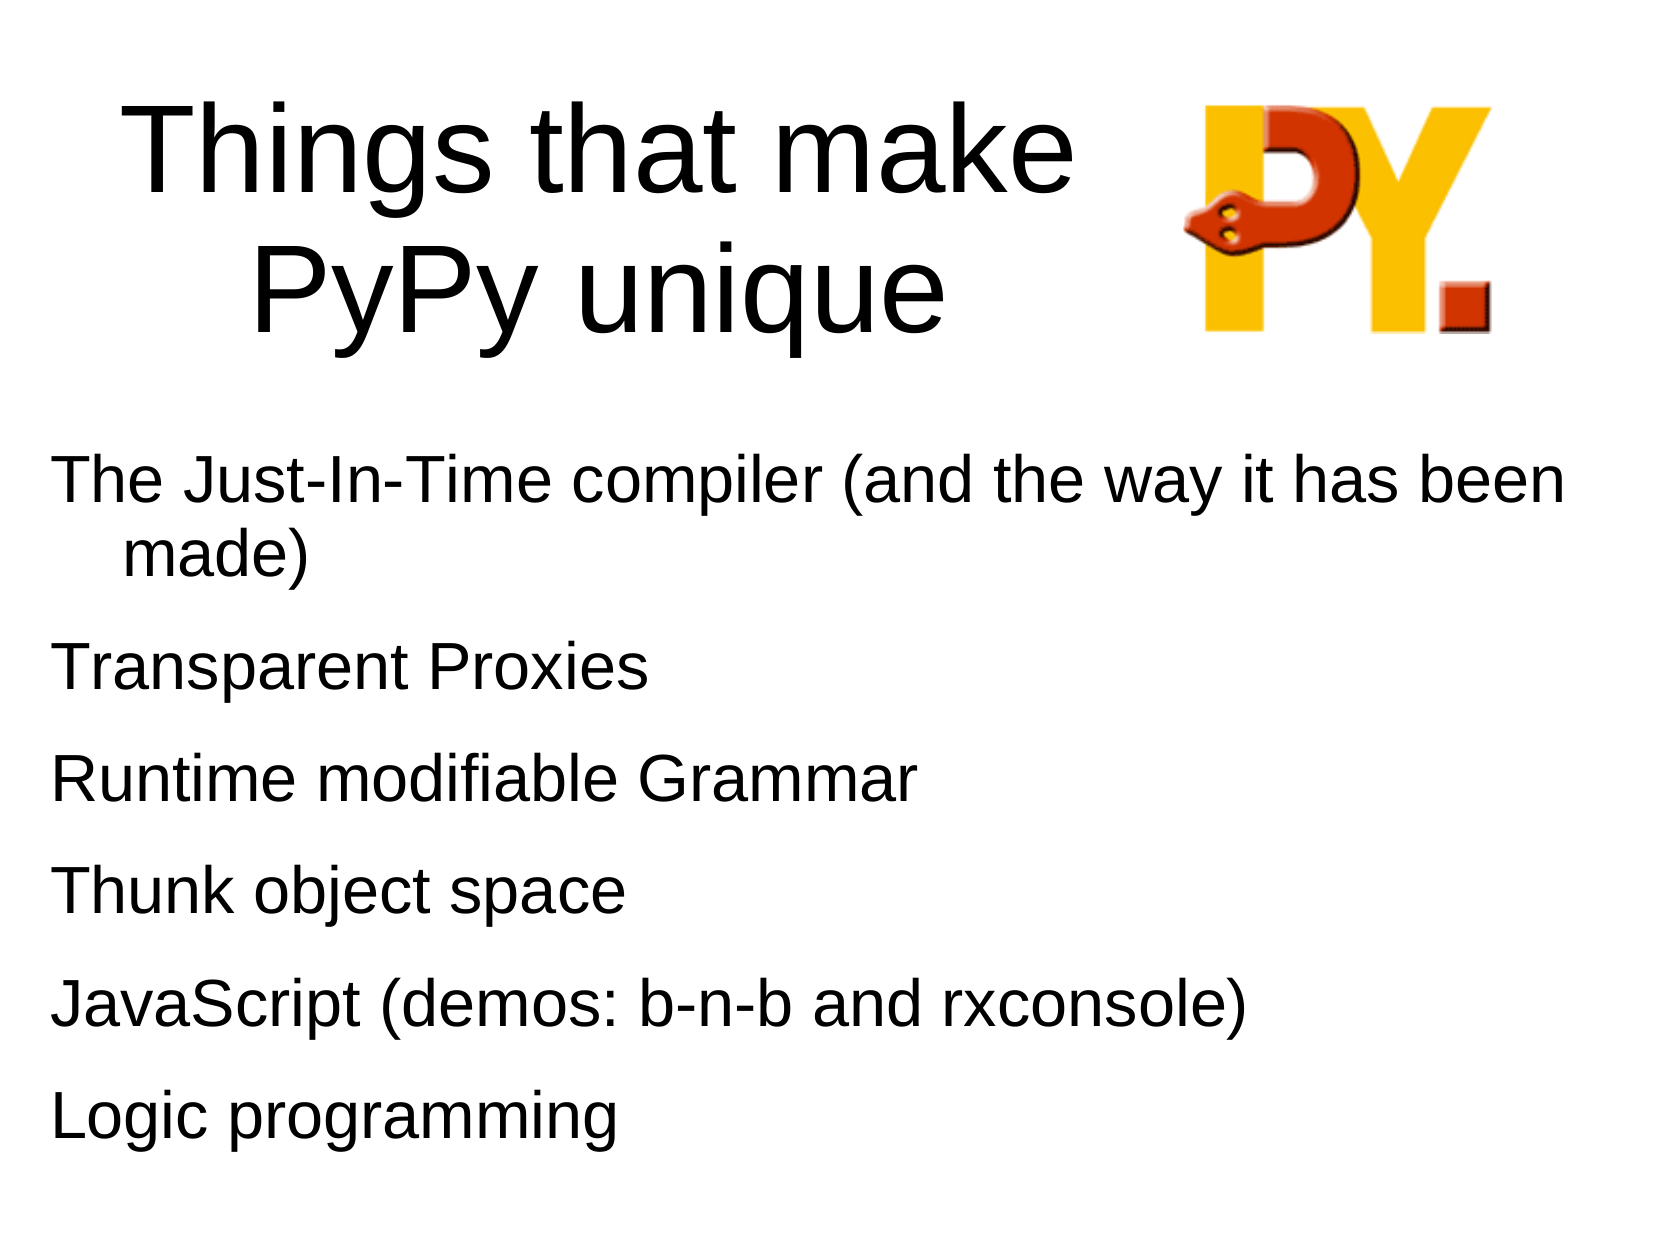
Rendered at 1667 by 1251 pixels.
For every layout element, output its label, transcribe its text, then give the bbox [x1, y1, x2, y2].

title Things that make PyPy unique [37, 62, 1161, 376]
list The Just-In-Time compiler (and the way it has been made) Transparent Proxies Runtime modifiable Grammar Thunk object space JavaScript (demos: b-n-b and rxconsole) Logic programming [0, 433, 1651, 1167]
picture [1183, 104, 1494, 334]
